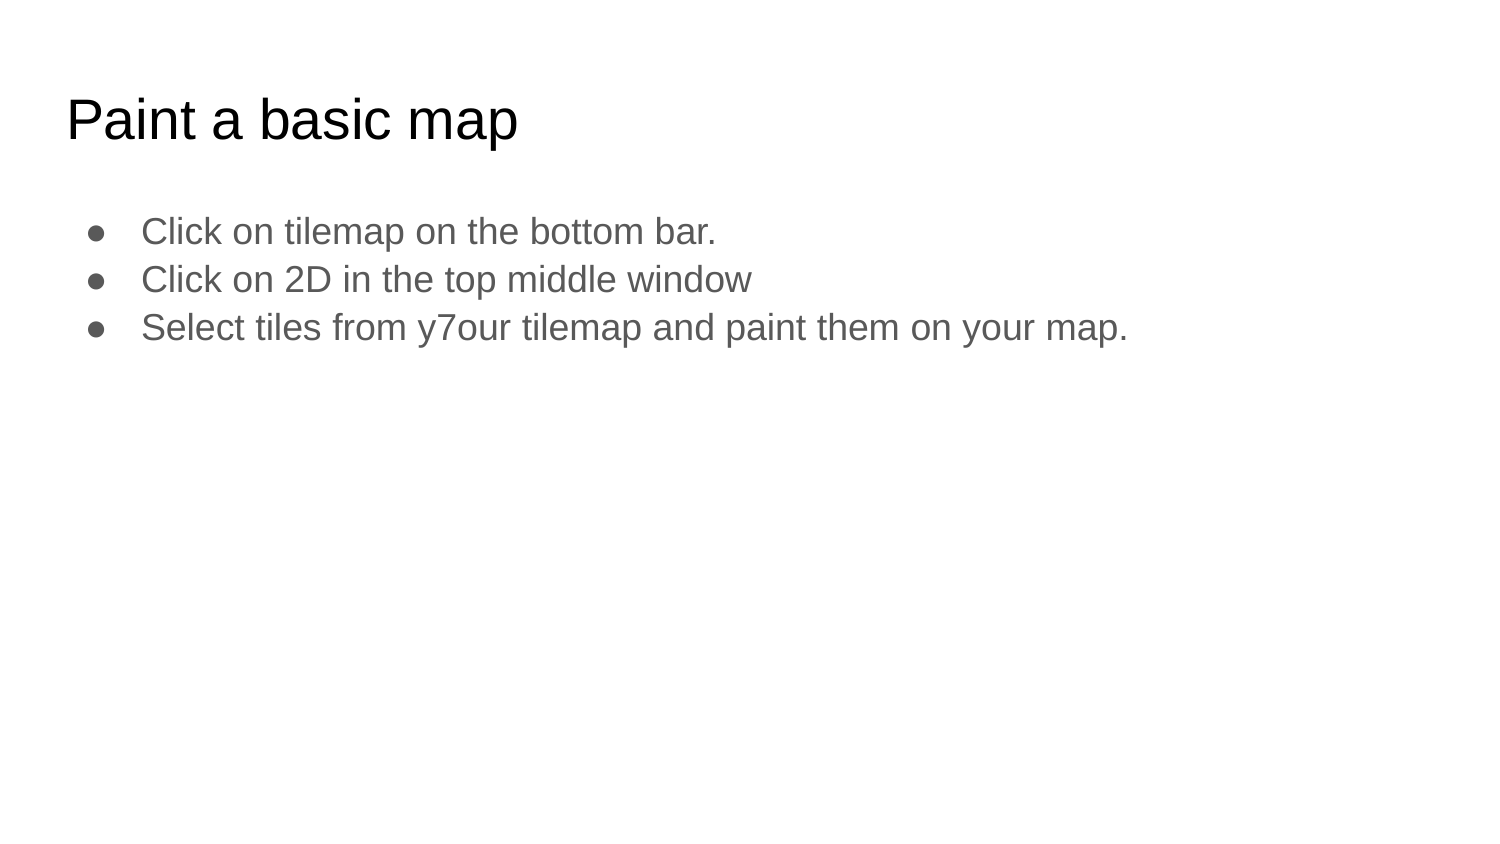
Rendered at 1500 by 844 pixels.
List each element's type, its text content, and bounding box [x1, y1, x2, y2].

title Paint a basic map [51, 72, 1449, 167]
list Click on tilemap on the bottom bar. Click on 2D in the top middle window Select tiles from y7our tilemap and paint them on your map. [51, 189, 1449, 750]
